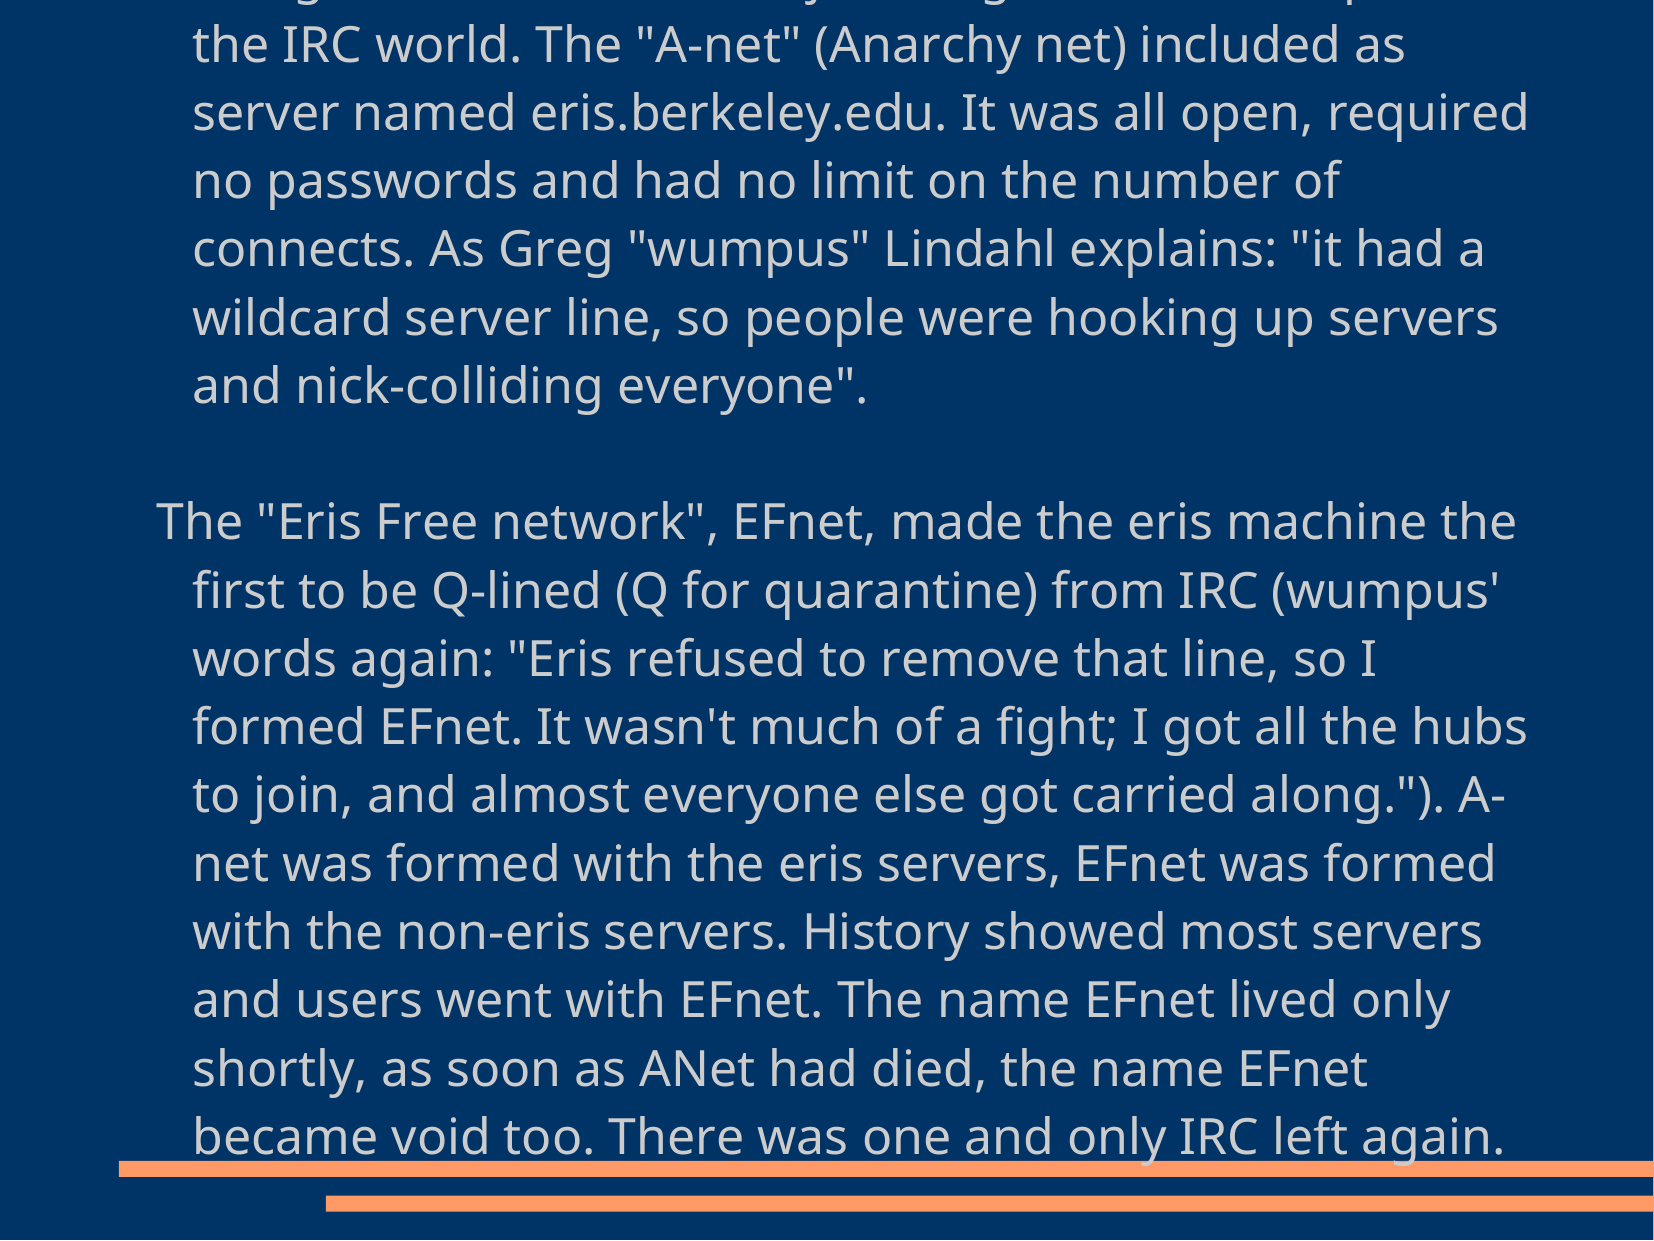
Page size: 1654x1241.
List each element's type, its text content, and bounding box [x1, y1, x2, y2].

subtitle In August 1990 the first major disagreement took place in the IRC world. The "A-net" (Anarchy net) included as server named eris.berkeley.edu. It was all open, required no passwords and had no limit on the number of connects. As Greg "wumpus" Lindahl explains: "it had a wildcard server line, so people were hooking up servers and nick-colliding everyone". The "Eris Free network", EFnet, made the eris machine the first to be Q-lined (Q for quarantine) from IRC (wumpus' words again: "Eris refused to remove that line, so I formed EFnet. It wasn't much of a fight; I got all the hubs to join, and almost everyone else got carried along."). A-net was formed with the eris servers, EFnet was formed with the non-eris servers. History showed most servers and users went with EFnet. The name EFnet lived only shortly, as soon as ANet had died, the name EFnet became void too. There was one and only IRC left again. [121, 0, 1561, 1241]
